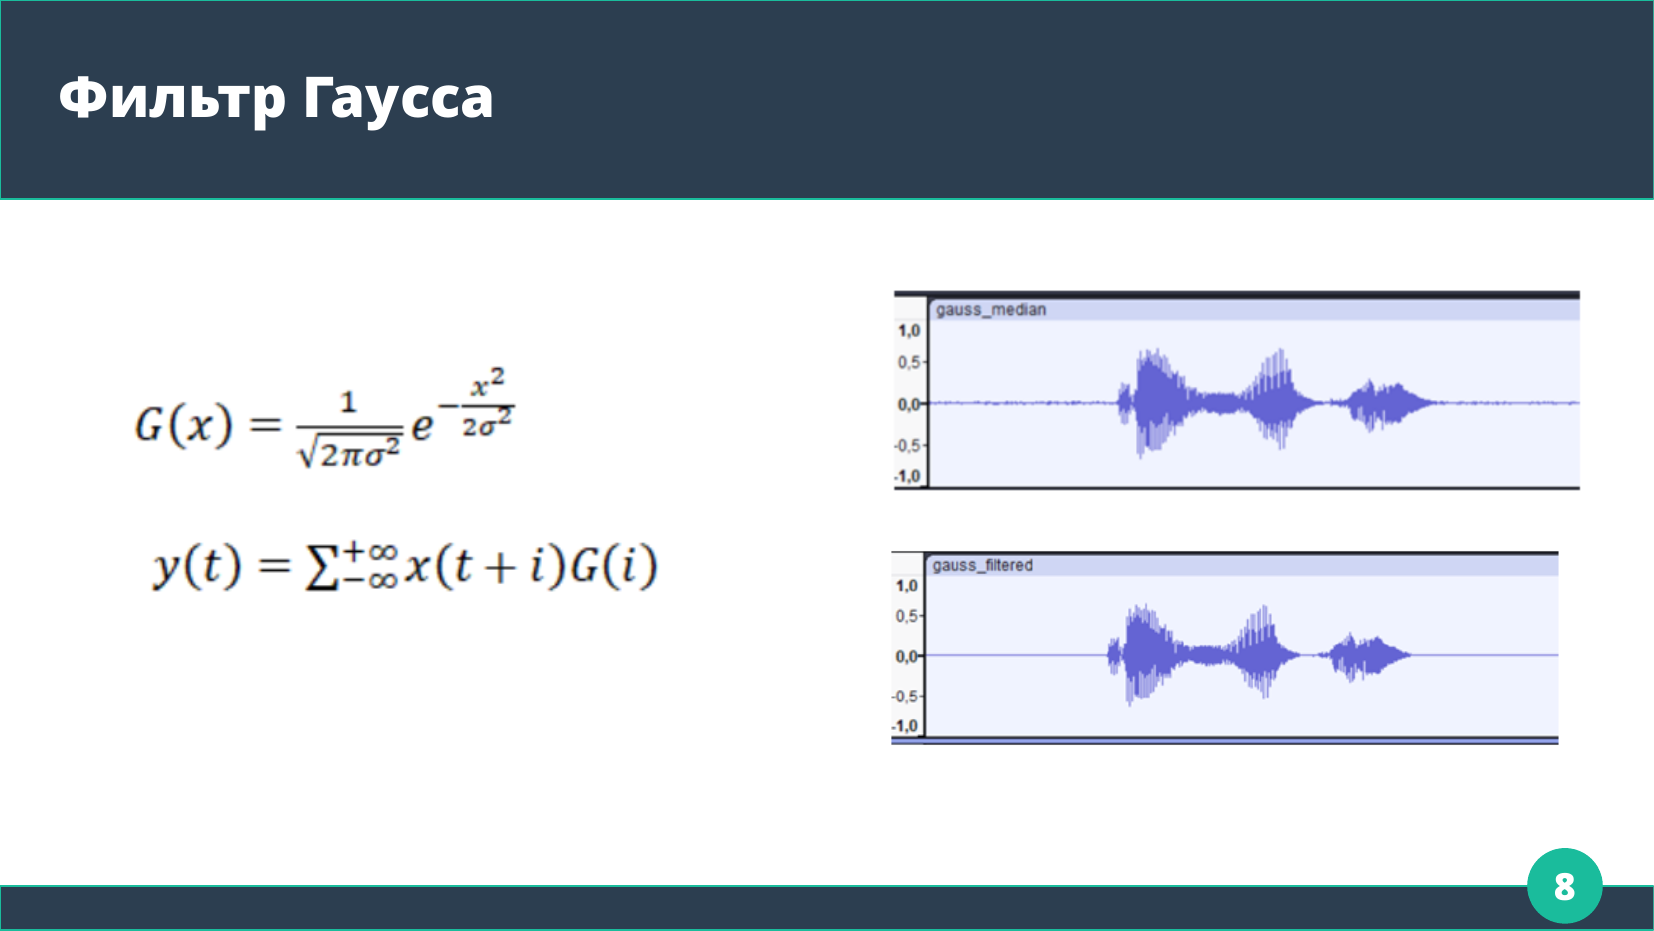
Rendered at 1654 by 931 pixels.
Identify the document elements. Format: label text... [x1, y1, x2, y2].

list [59, 243, 1595, 864]
picture [881, 539, 1562, 751]
title Фильтр Гаусса [59, 37, 1595, 156]
picture [116, 348, 541, 508]
picture [887, 276, 1595, 498]
picture [144, 521, 683, 625]
